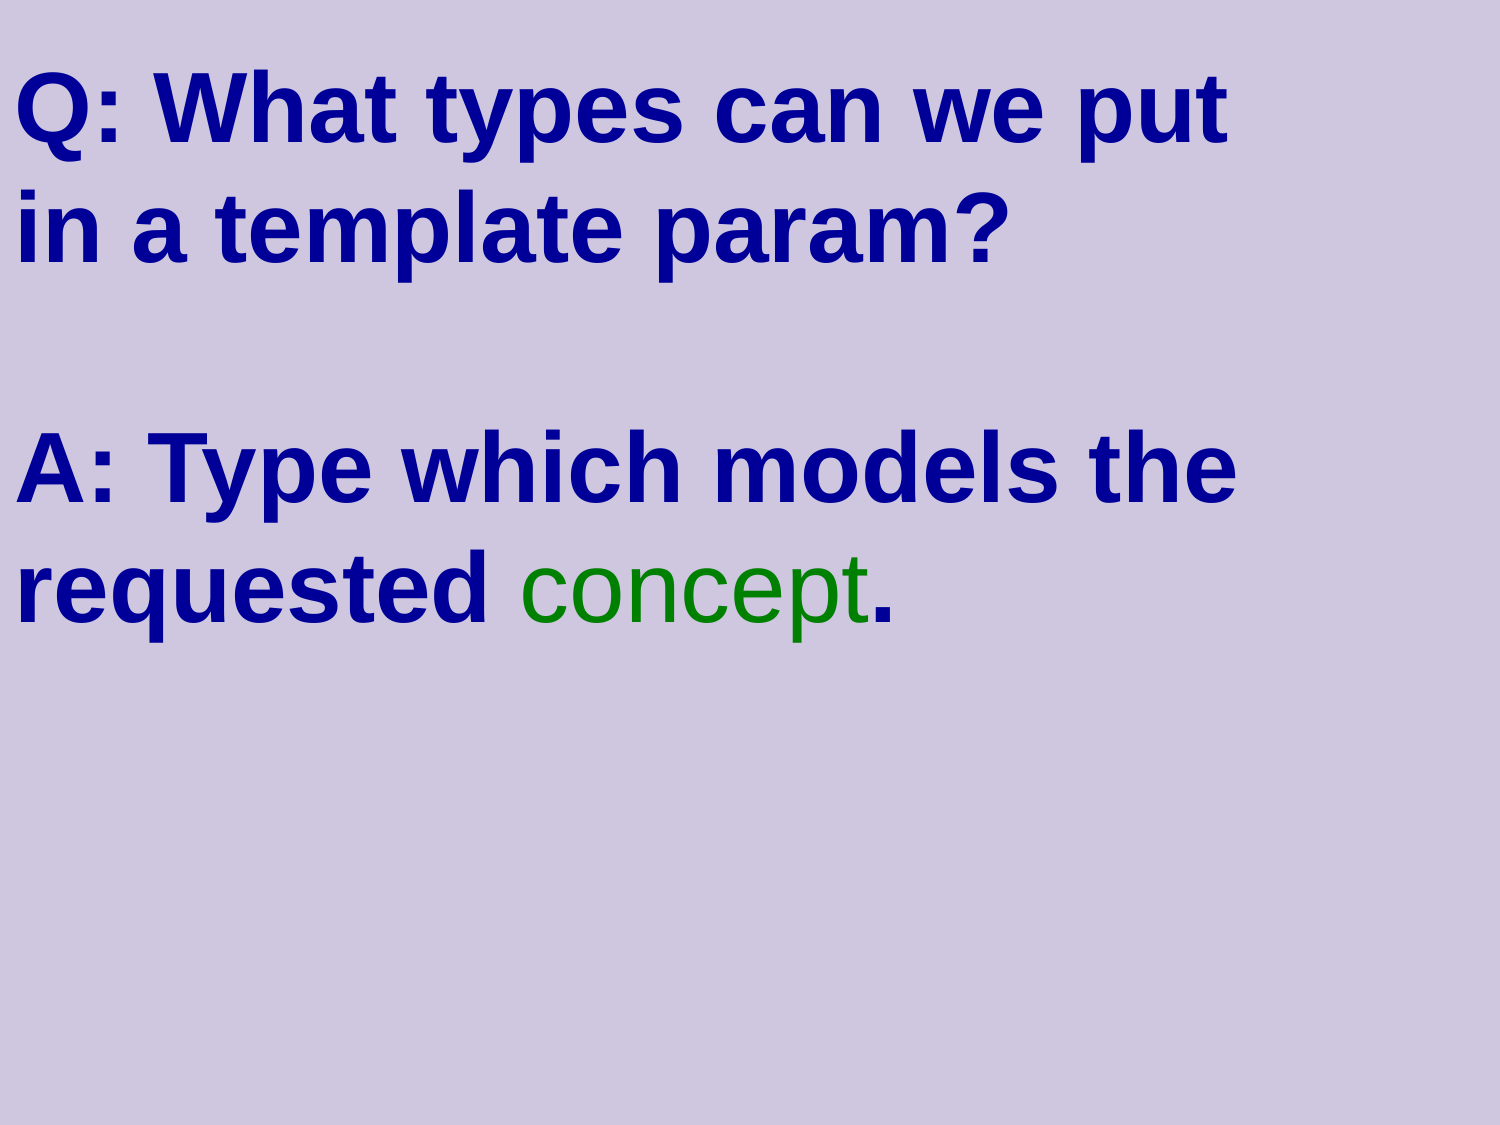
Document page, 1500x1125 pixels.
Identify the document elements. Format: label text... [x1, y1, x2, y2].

title Q: What types can we put in a template param? A: Type which models the requested concept. [0, 35, 1306, 650]
